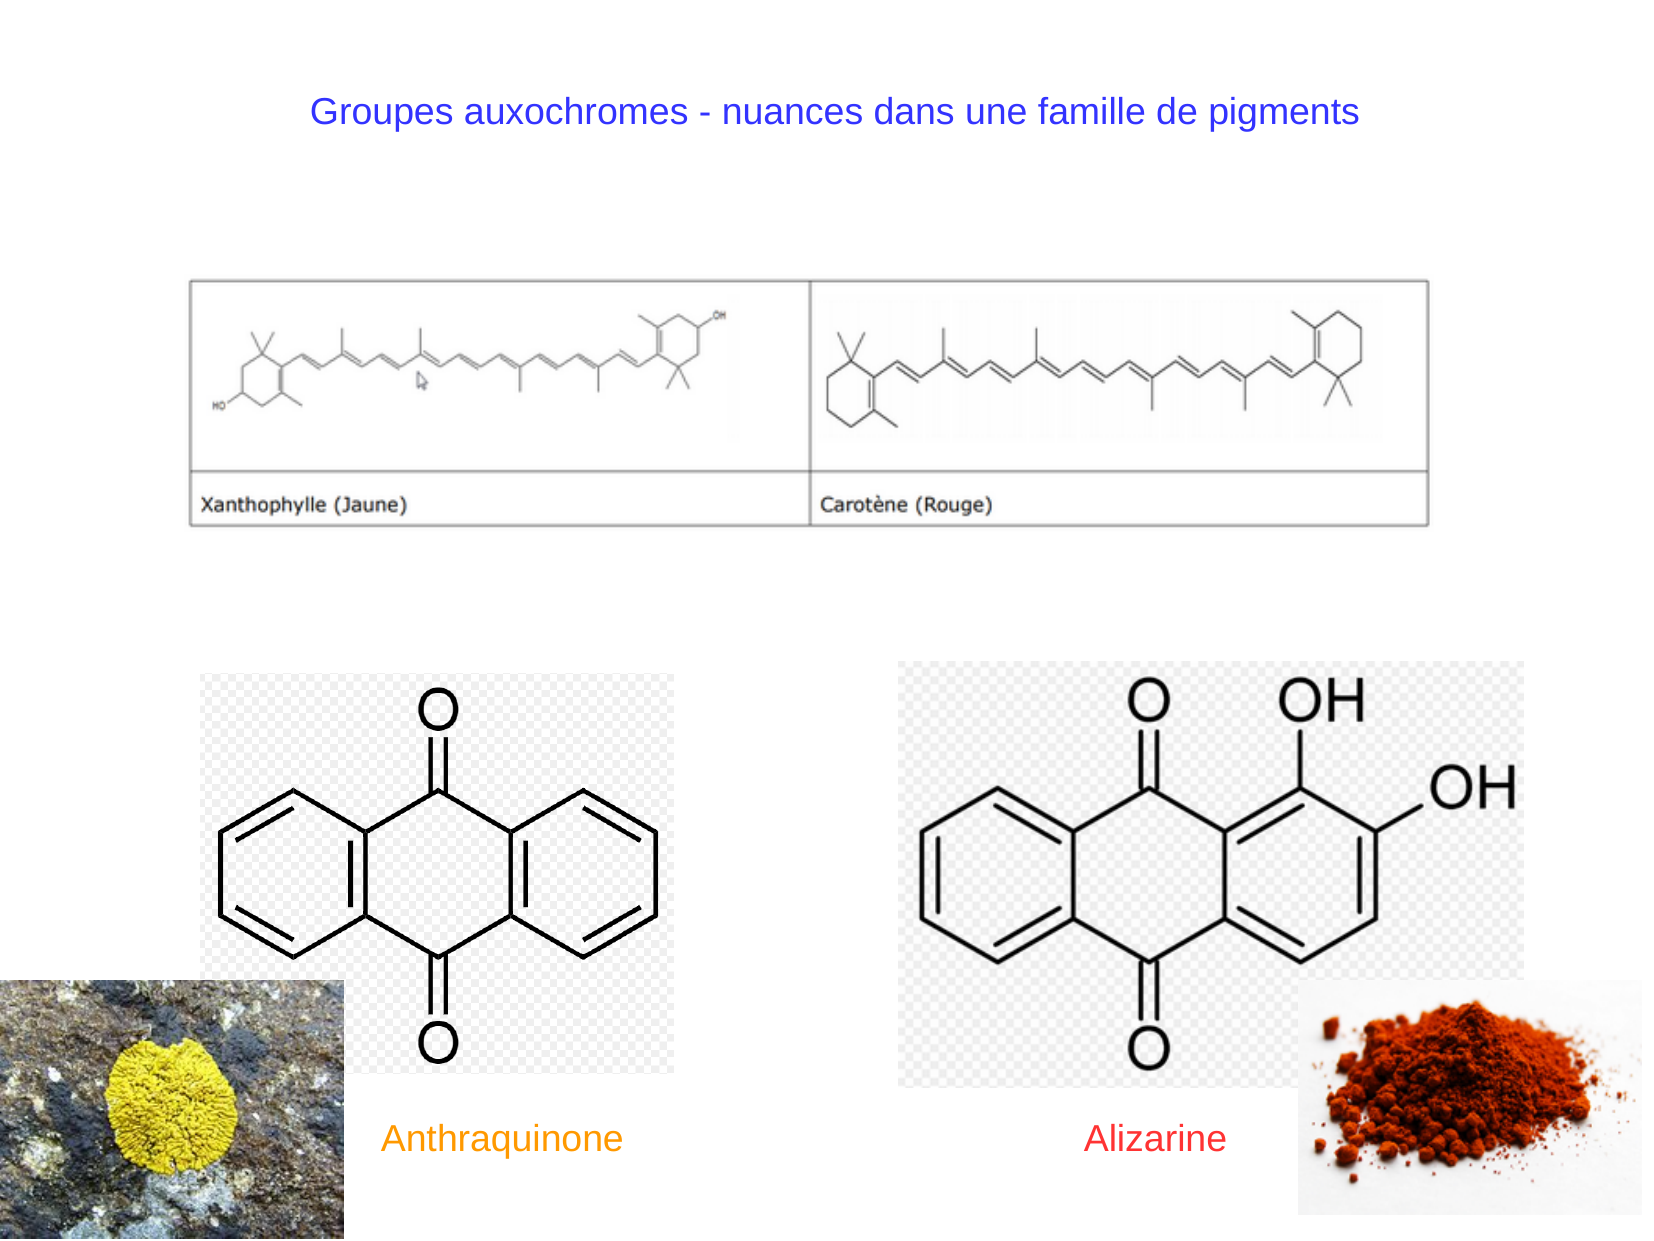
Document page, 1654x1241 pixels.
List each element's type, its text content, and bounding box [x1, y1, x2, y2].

picture [158, 257, 1441, 544]
text_box Groupes auxochromes - nuances dans une famille de pigments [295, 82, 1406, 140]
picture [898, 661, 1642, 1215]
text_box Anthraquinone [366, 1110, 650, 1168]
picture [0, 673, 674, 1239]
text_box Alizarine [1068, 1110, 1247, 1168]
